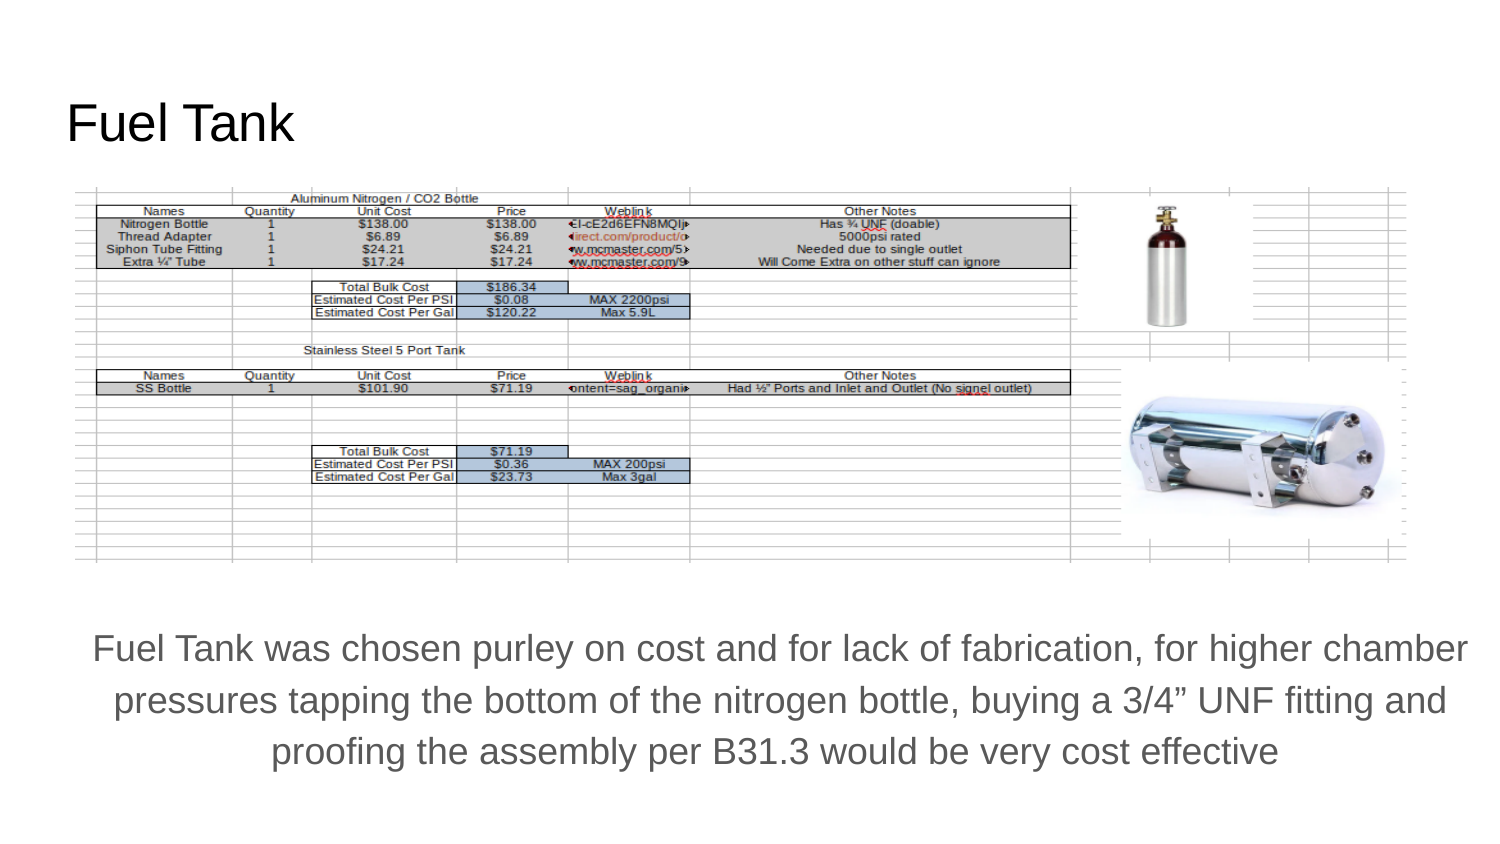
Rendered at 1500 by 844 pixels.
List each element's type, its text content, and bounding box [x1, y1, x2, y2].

picture [75, 187, 1407, 563]
list Fuel Tank was chosen purley on cost and for lack of fabrication, for higher chamber pressures tapping the bottom of the nitrogen bottle, buying a 3/4” UNF fitting and proofing the assembly per B31.3 would be very cost effective [0, 602, 1487, 844]
title Fuel Tank [51, 72, 1449, 167]
